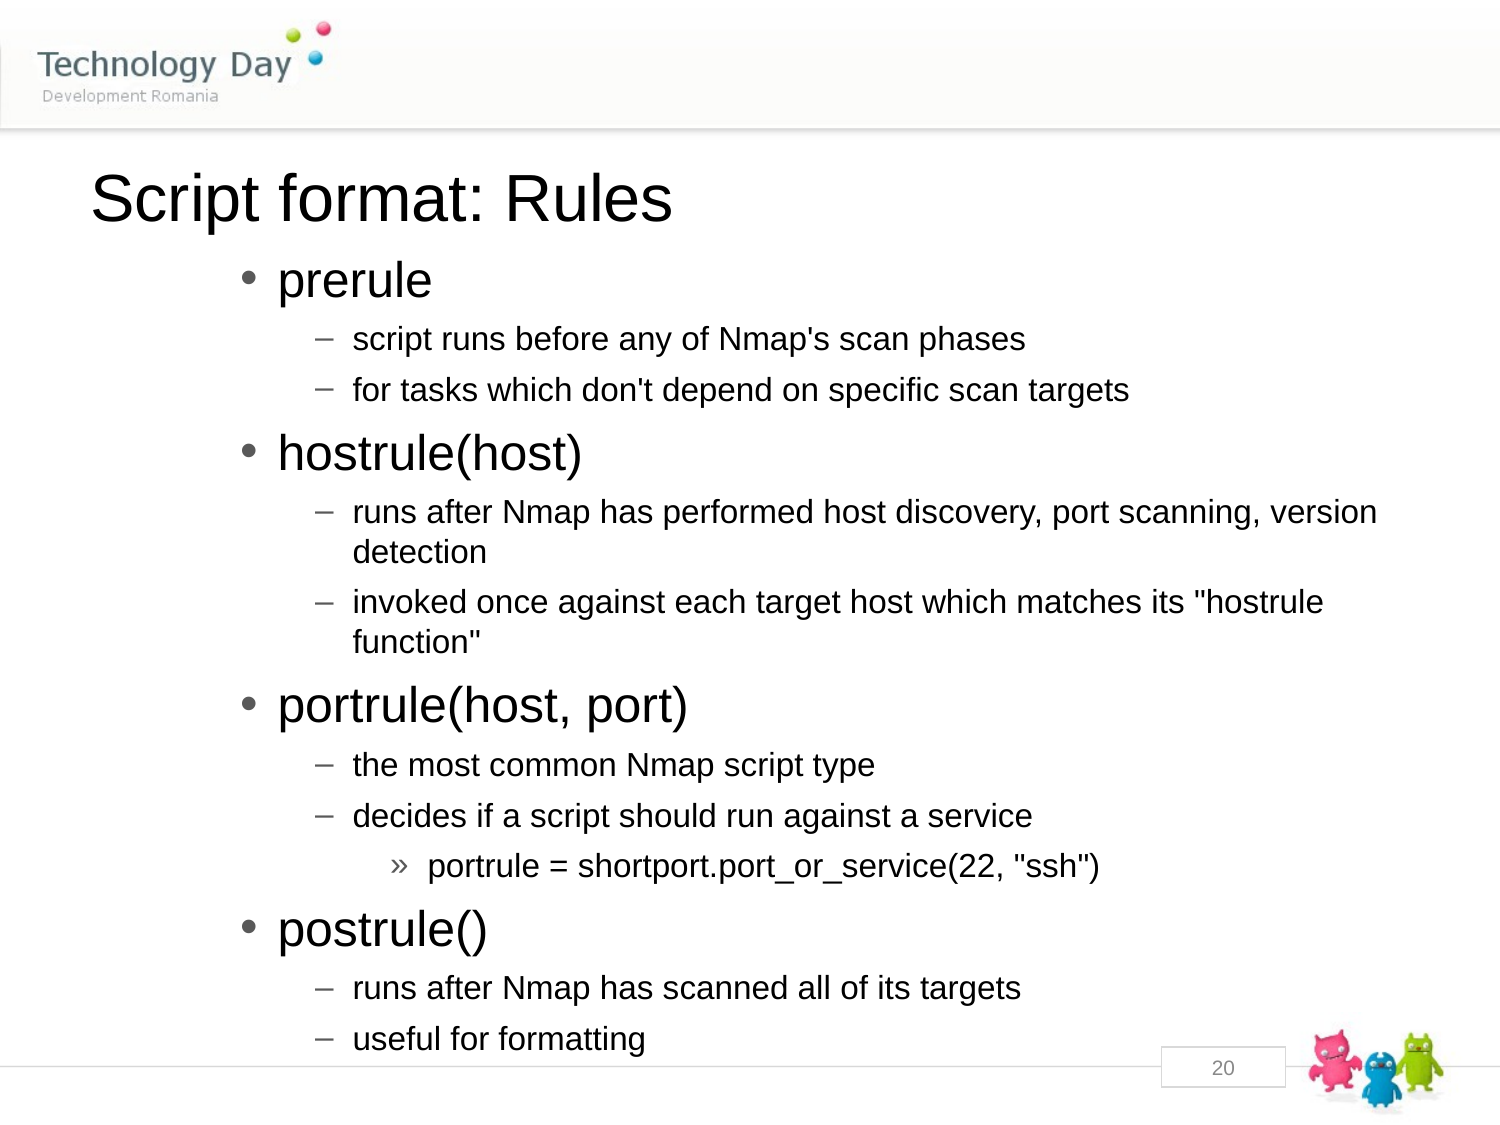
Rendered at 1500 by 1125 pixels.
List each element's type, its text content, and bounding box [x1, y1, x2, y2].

picture [0, 0, 1500, 141]
list Script format: Rules prerule script runs before any of Nmap's scan phases for tasks which don't depend on specific scan targets hostrule(host) runs after Nmap has performed host discovery, port scanning, version detection invoked once against each target host which matches its "hostrule function" portrule(host, port) the most common Nmap script type decides if a script should run against a service portrule = shortport.port_or_service(22, "ssh") postrule() runs after Nmap has scanned all of its targets useful for formatting [75, 147, 1426, 1065]
picture [0, 1012, 1500, 1125]
picture [1370, 1065, 1391, 1070]
